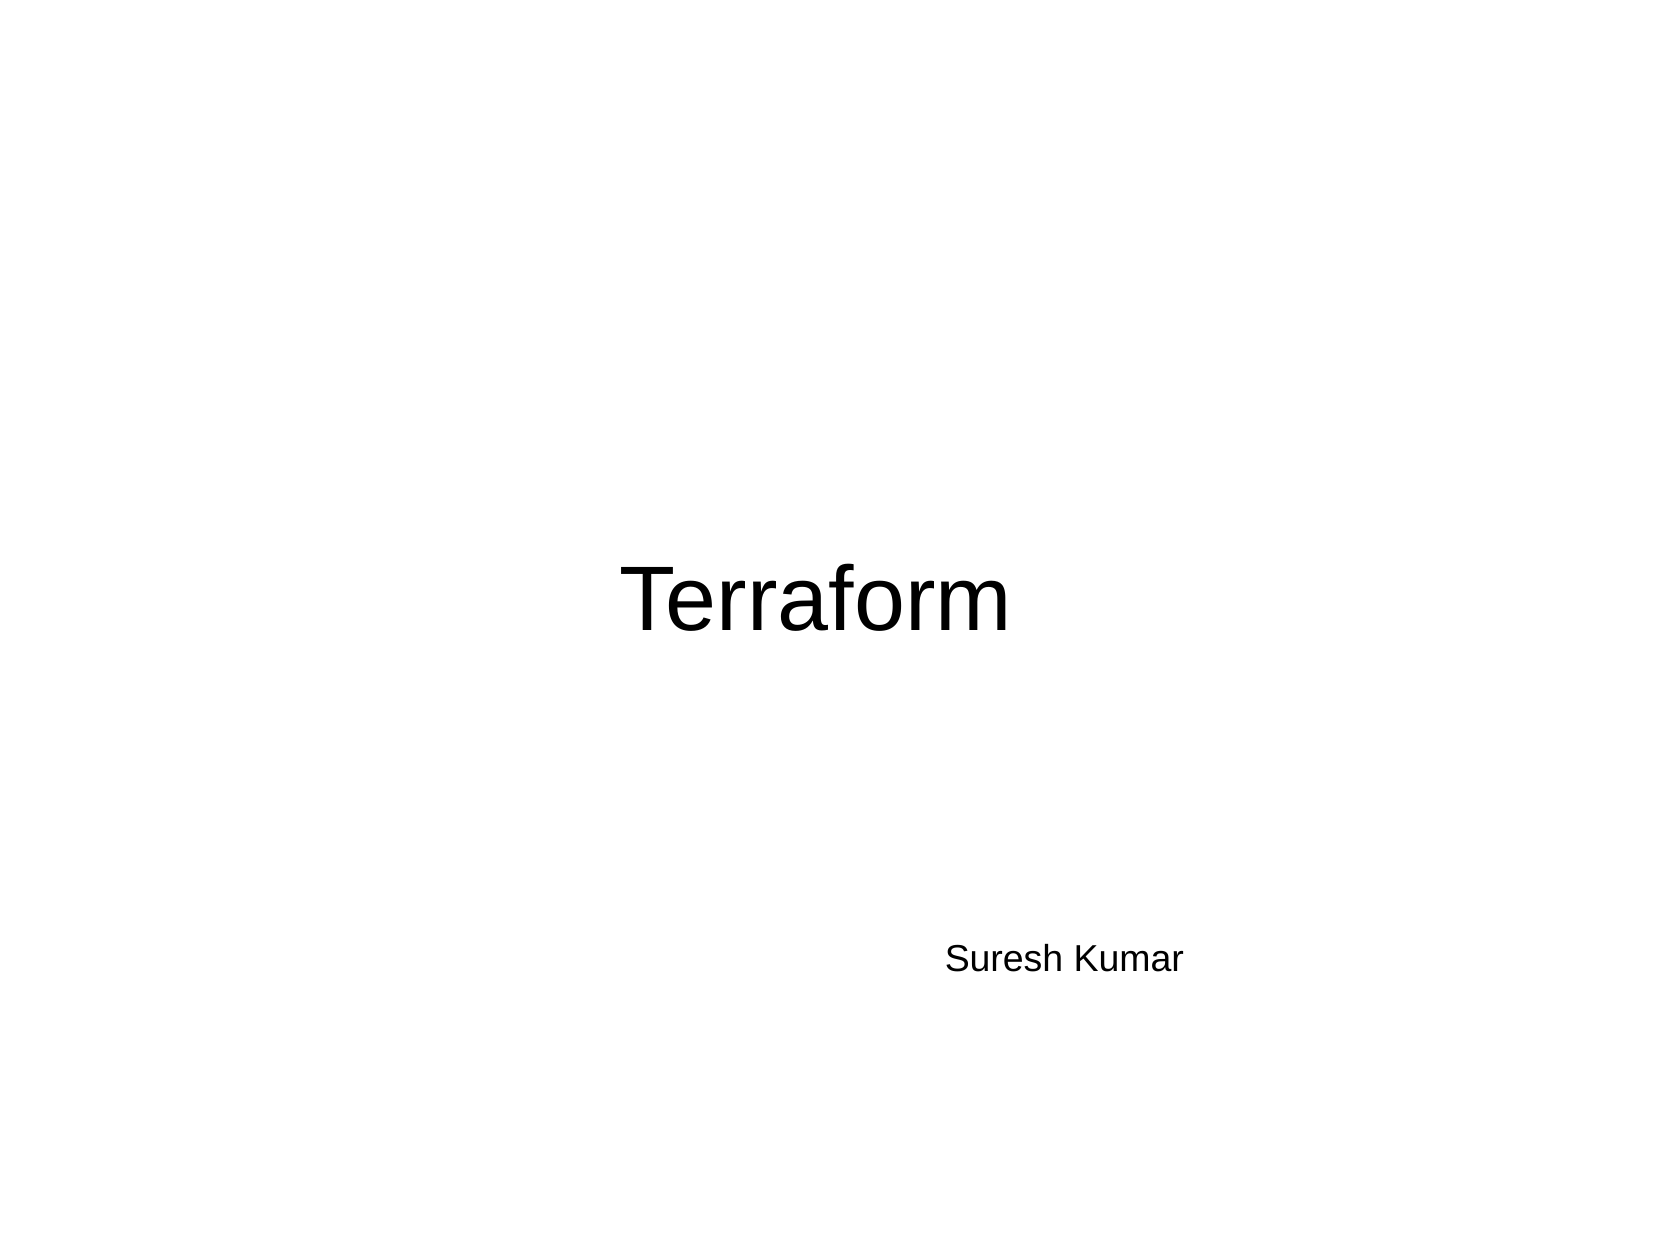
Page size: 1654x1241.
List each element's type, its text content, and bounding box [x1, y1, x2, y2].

title Terraform [71, 495, 1561, 703]
text_box Suresh Kumar [930, 930, 1576, 987]
